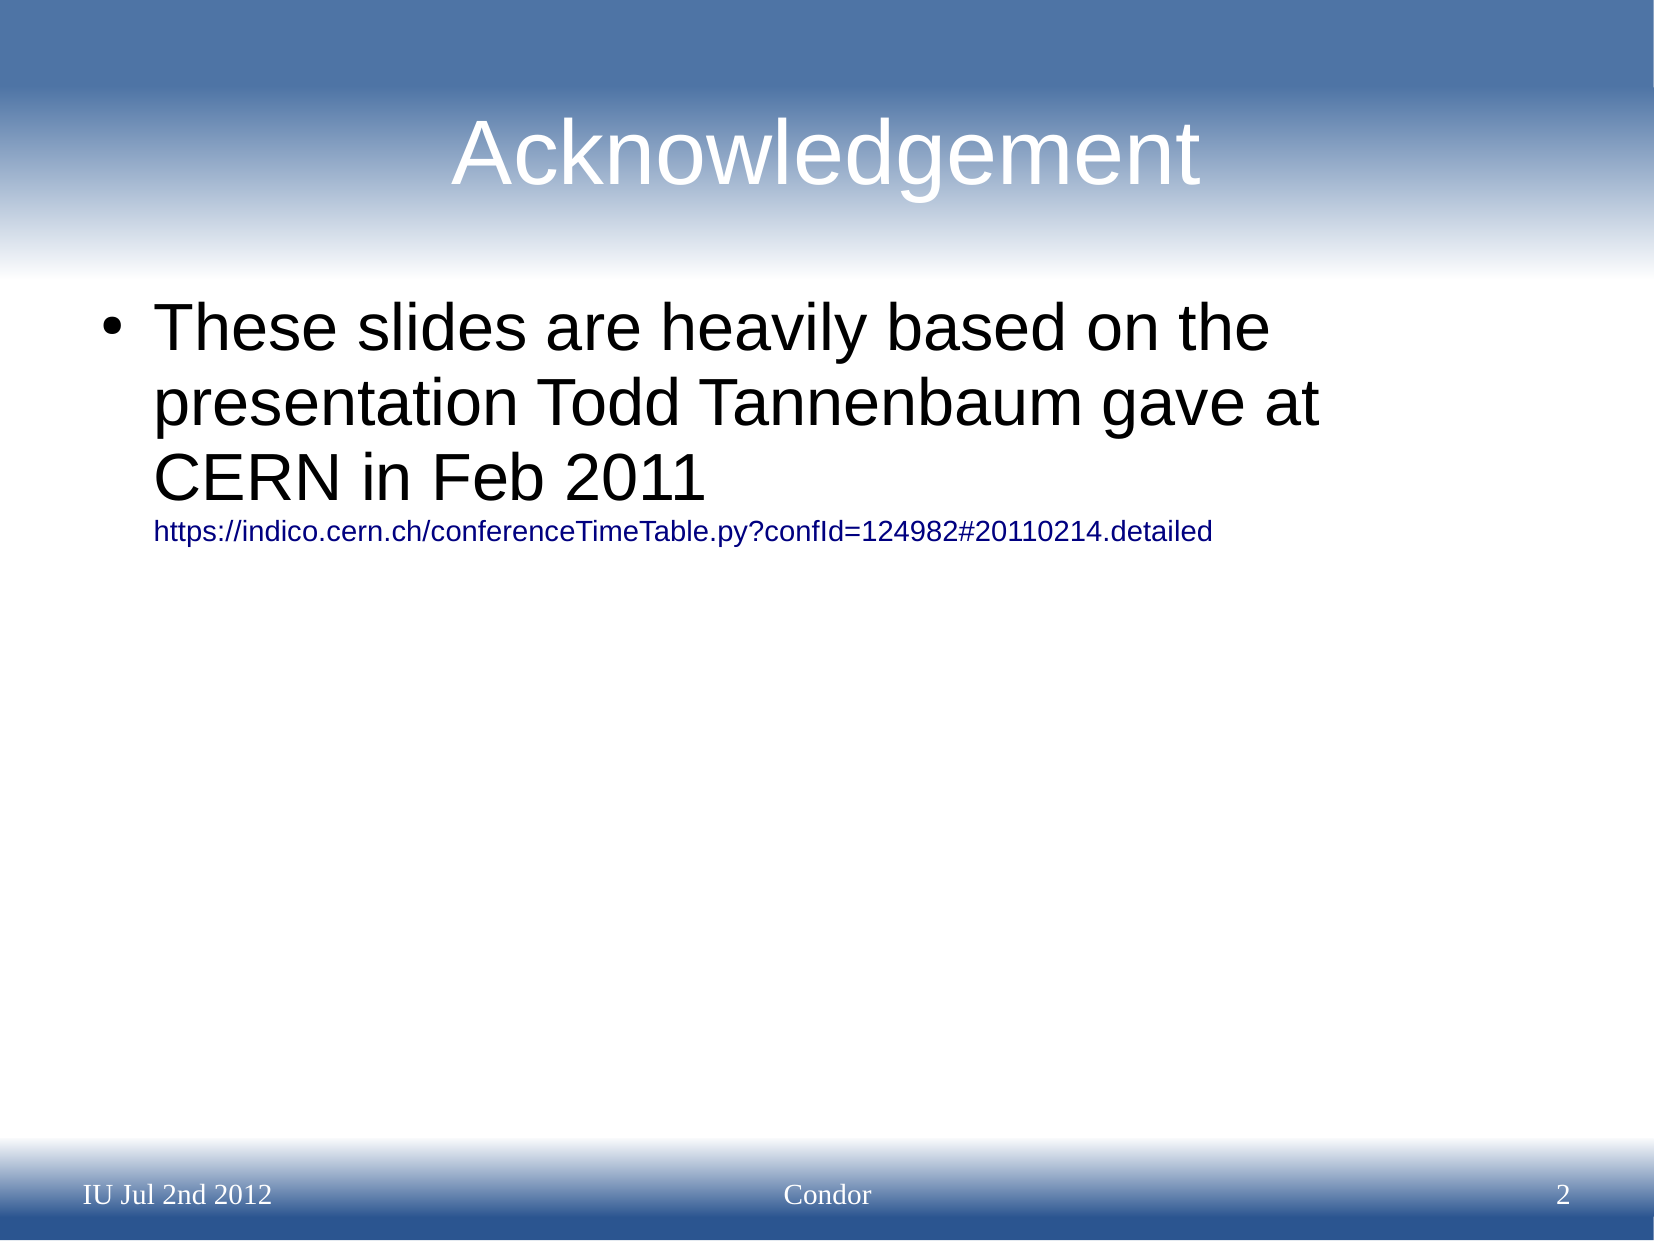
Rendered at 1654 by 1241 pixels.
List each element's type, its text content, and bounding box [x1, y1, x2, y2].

list These slides are heavily based on the presentation Todd Tannenbaum gave at CERN in Feb 2011 https://indico.cern.ch/conferenceTimeTable.py?confId=124982#20110214.detailed [82, 290, 1571, 1109]
title Acknowledgement [82, 49, 1571, 257]
